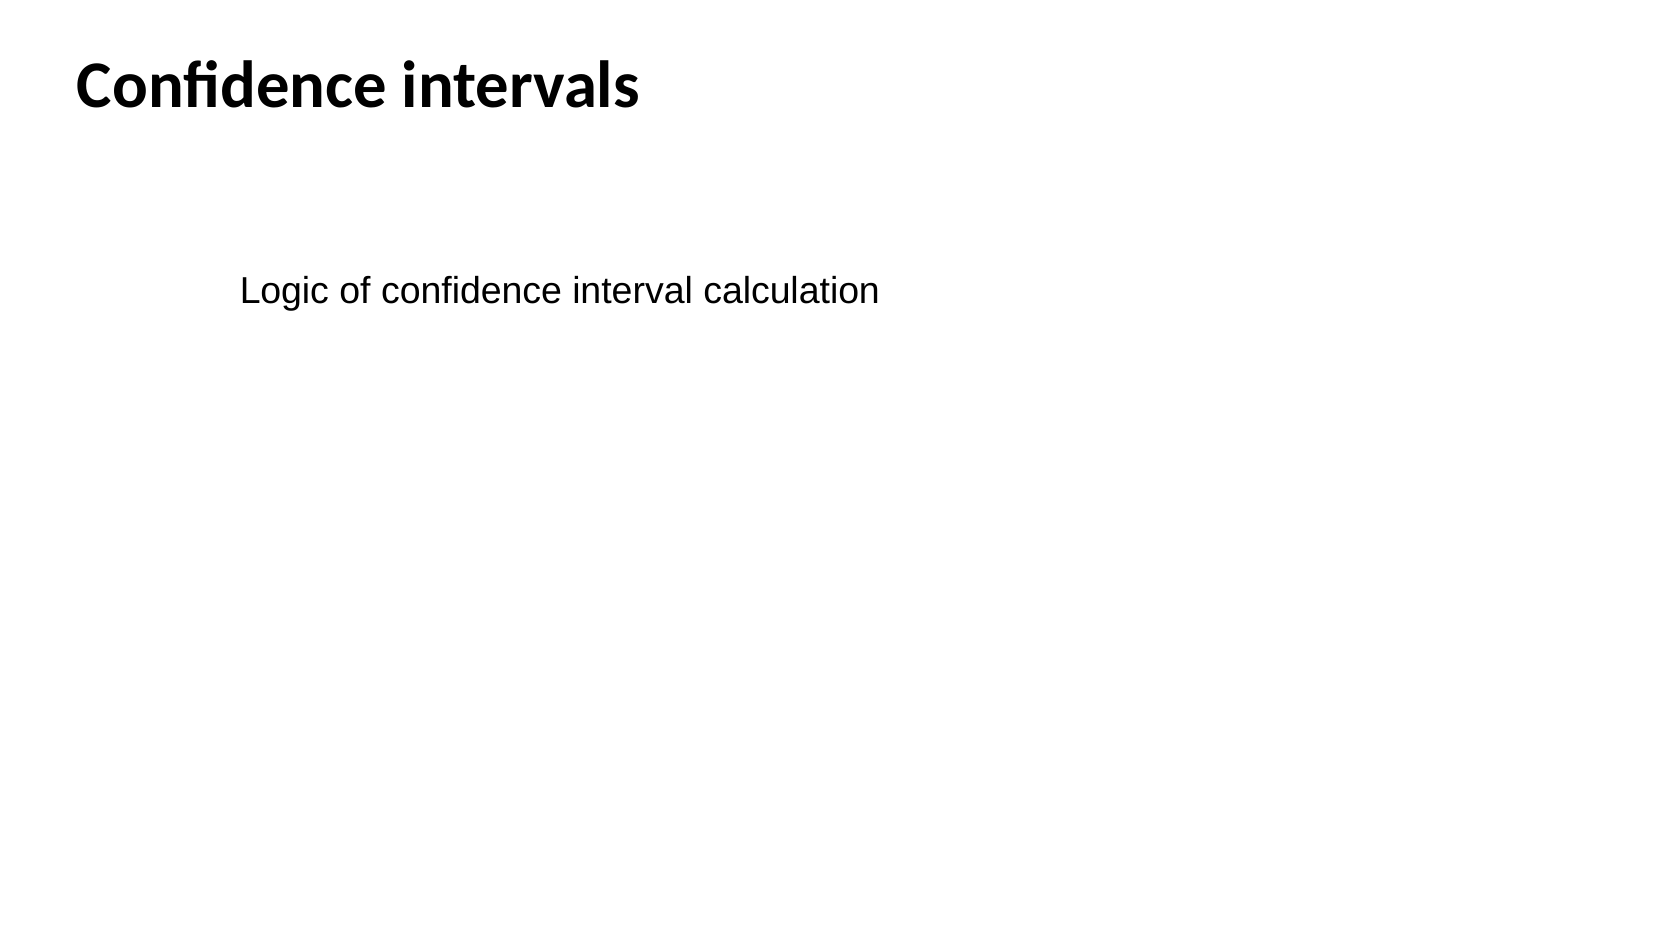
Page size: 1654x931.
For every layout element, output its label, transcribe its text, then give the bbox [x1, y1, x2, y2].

text_box Logic of confidence interval calculation [225, 262, 1238, 572]
title Confidence intervals [76, 13, 1565, 169]
